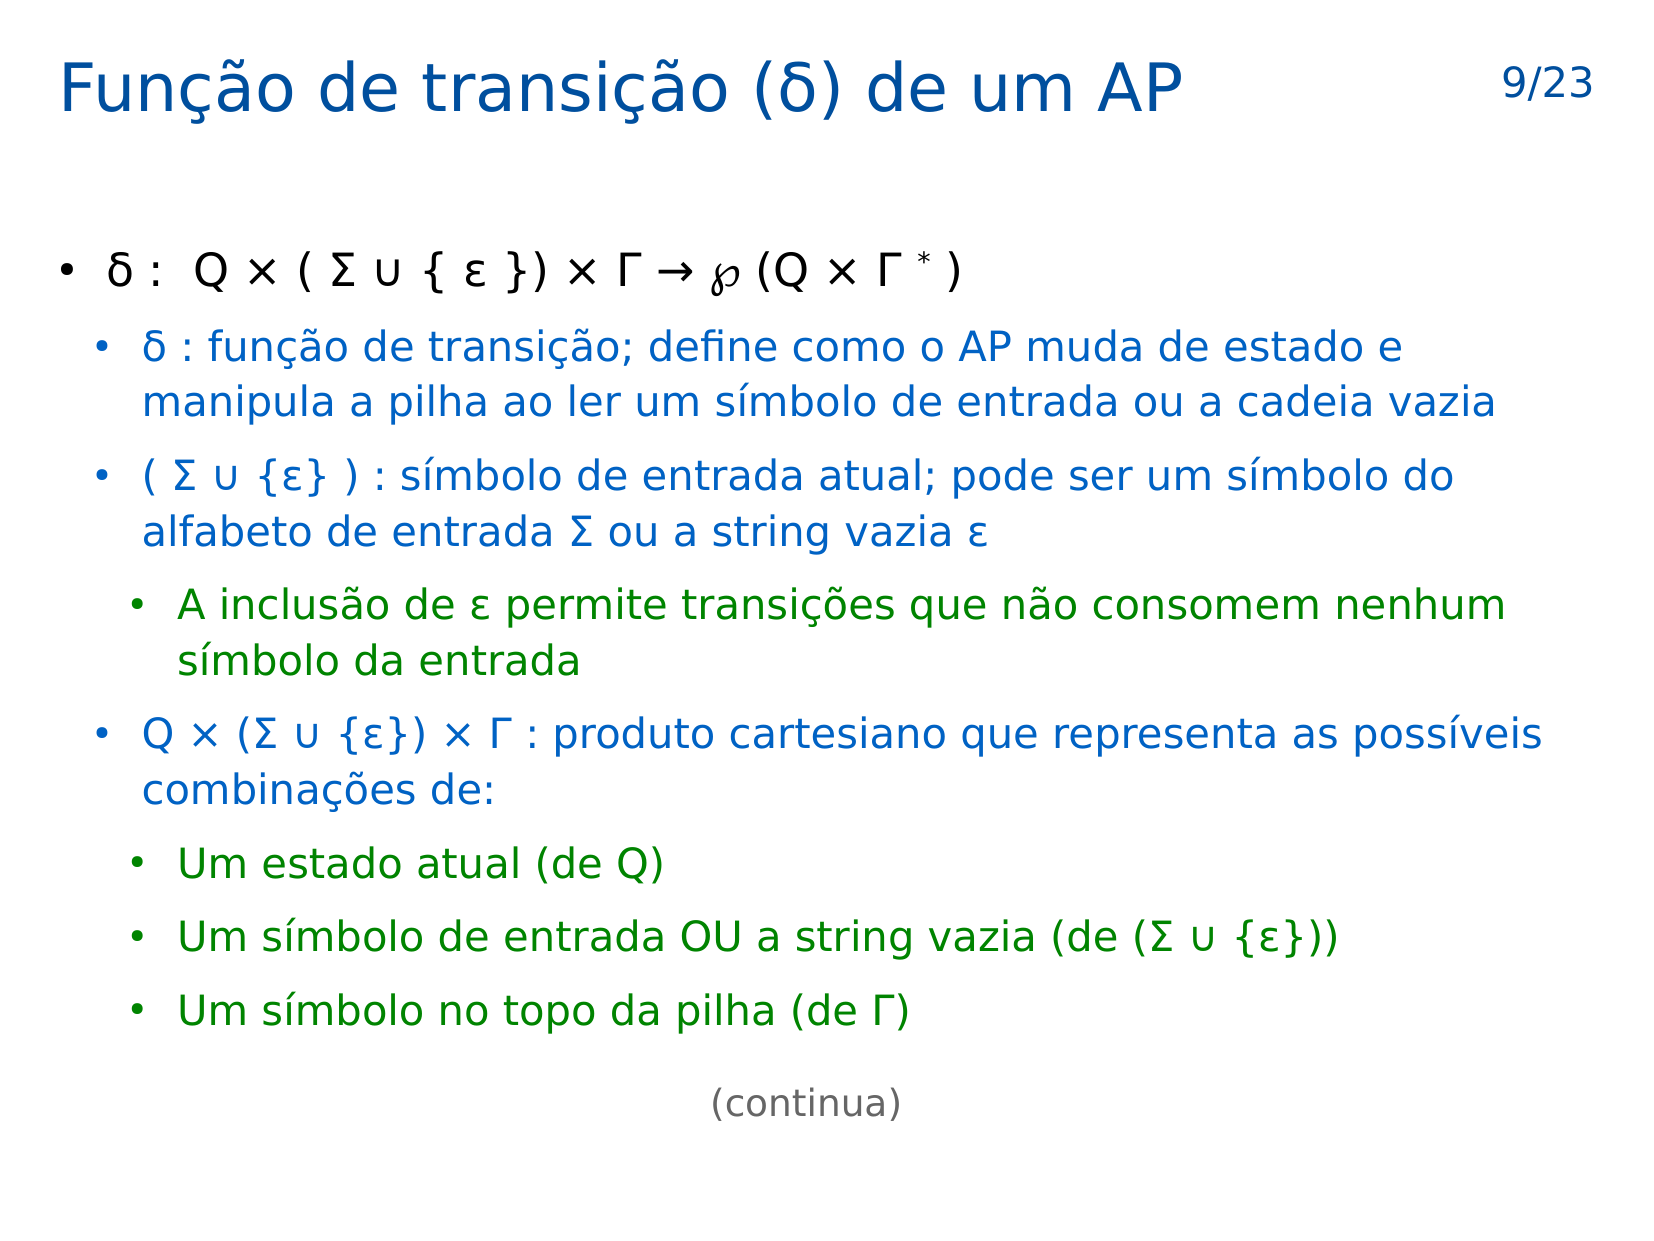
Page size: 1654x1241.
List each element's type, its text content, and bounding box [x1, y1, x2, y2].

title Função de transição (δ) de um AP [59, 29, 1625, 148]
list δ : Q × ( Σ ∪ { ε }) × Γ → ℘ (Q × Γ * ) δ : função de transição; define como o AP muda de estado e manipula a pilha ao ler um símbolo de entrada ou a cadeia vazia ( Σ ∪ {ε} ) : símbolo de entrada atual; pode ser um símbolo do alfabeto de entrada Σ ou a string vazia ε A inclusão de ε permite transições que não consomem nenhum símbolo da entrada Q × (Σ ∪ {ε}) × Γ : produto cartesiano que representa as possíveis combinações de: Um estado atual (de Q) Um símbolo de entrada OU a string vazia (de (Σ ∪ {ε})) Um símbolo no topo da pilha (de Γ) [59, 236, 1595, 1211]
text_box (continua) [695, 1074, 918, 1133]
